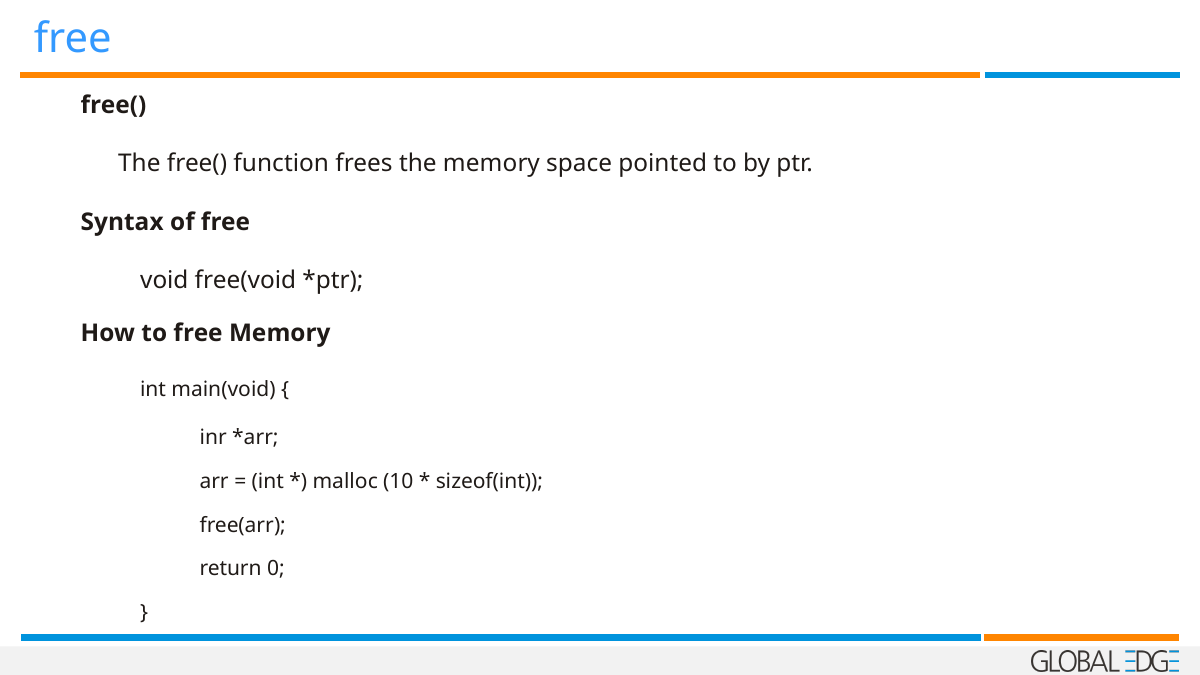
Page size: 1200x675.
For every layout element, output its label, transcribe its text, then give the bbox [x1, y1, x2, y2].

list free() The free() function frees the memory space pointed to by ptr. Syntax of free void free(void *ptr); How to free Memory int main(void) { inr *arr; arr = (int *) malloc (10 * sizeof(int)); free(arr); return 0; } [21, 86, 1158, 627]
title free [12, 9, 1088, 63]
picture [1031, 650, 1179, 672]
